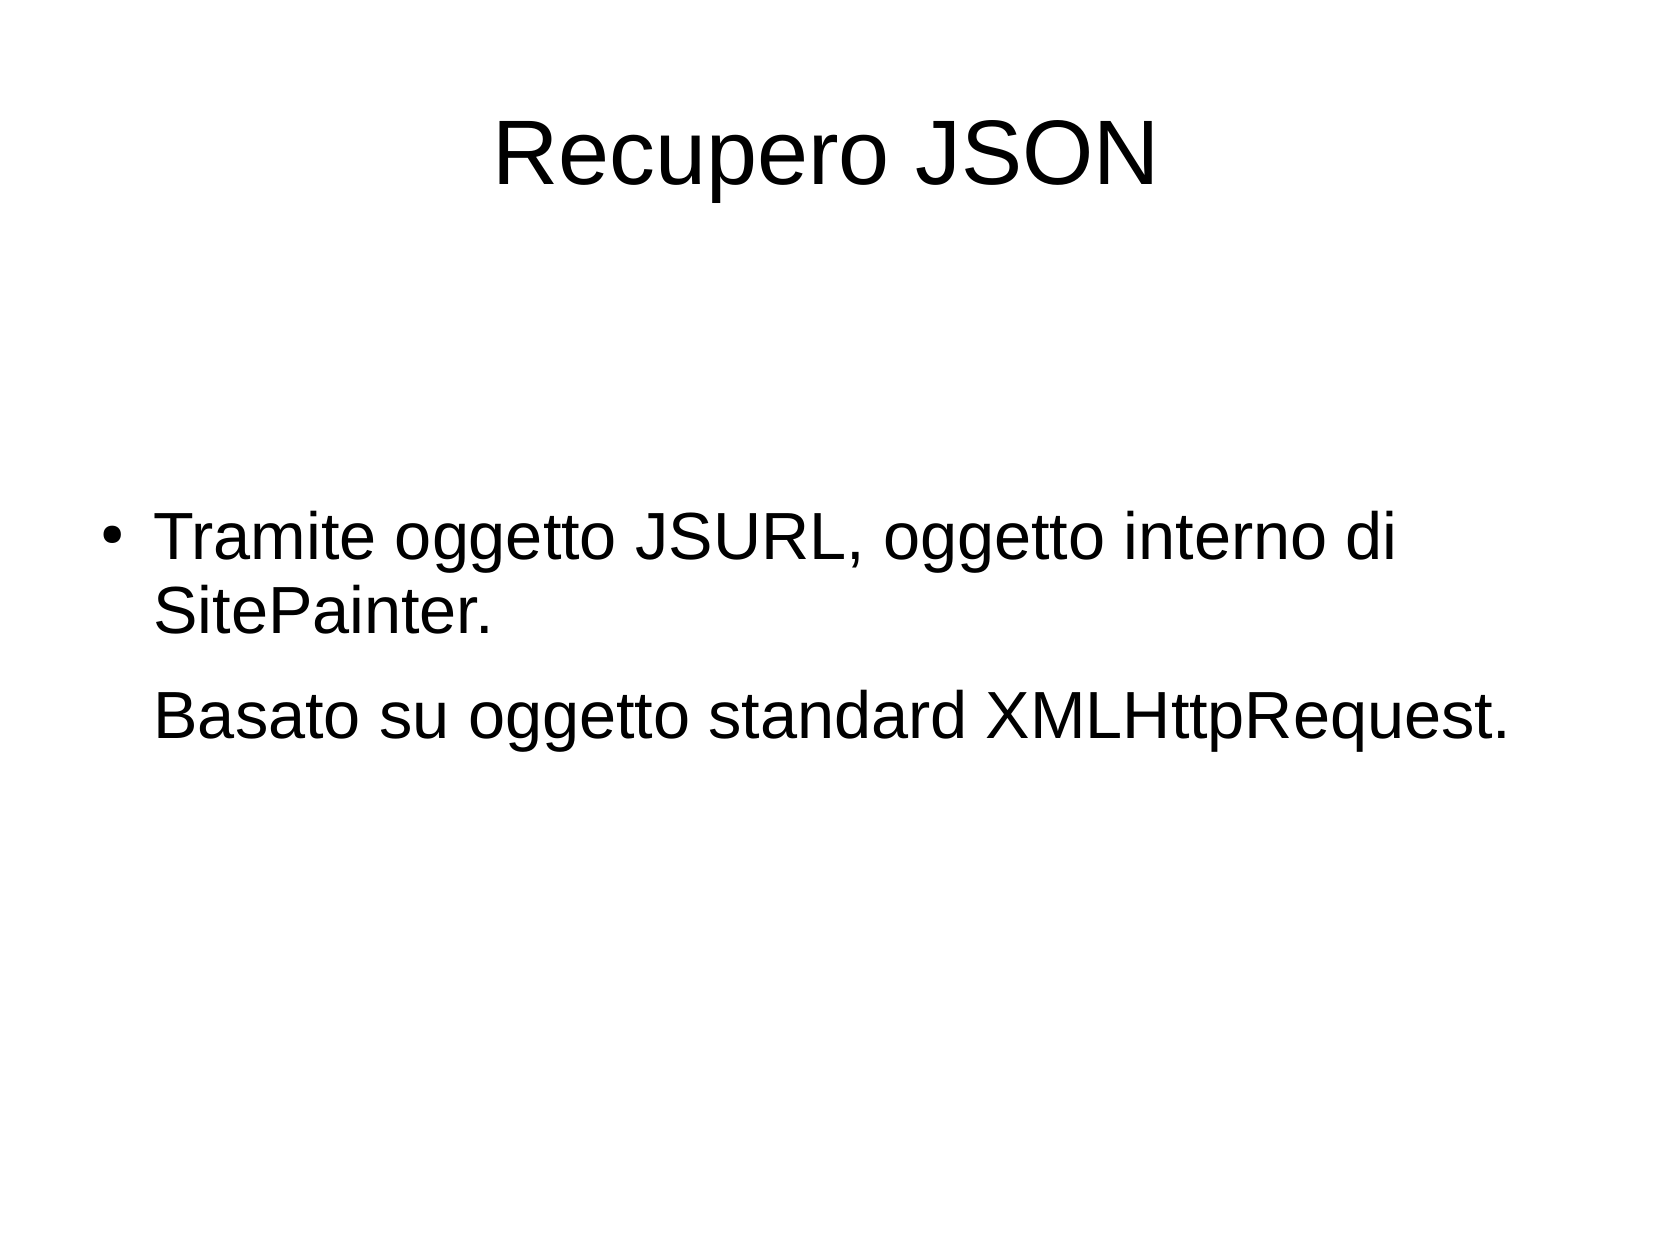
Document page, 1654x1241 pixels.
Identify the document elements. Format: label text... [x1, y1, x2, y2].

list Tramite oggetto JSURL, oggetto interno di SitePainter. Basato su oggetto standard XMLHttpRequest. [82, 290, 1571, 1094]
title Recupero JSON [82, 56, 1571, 250]
